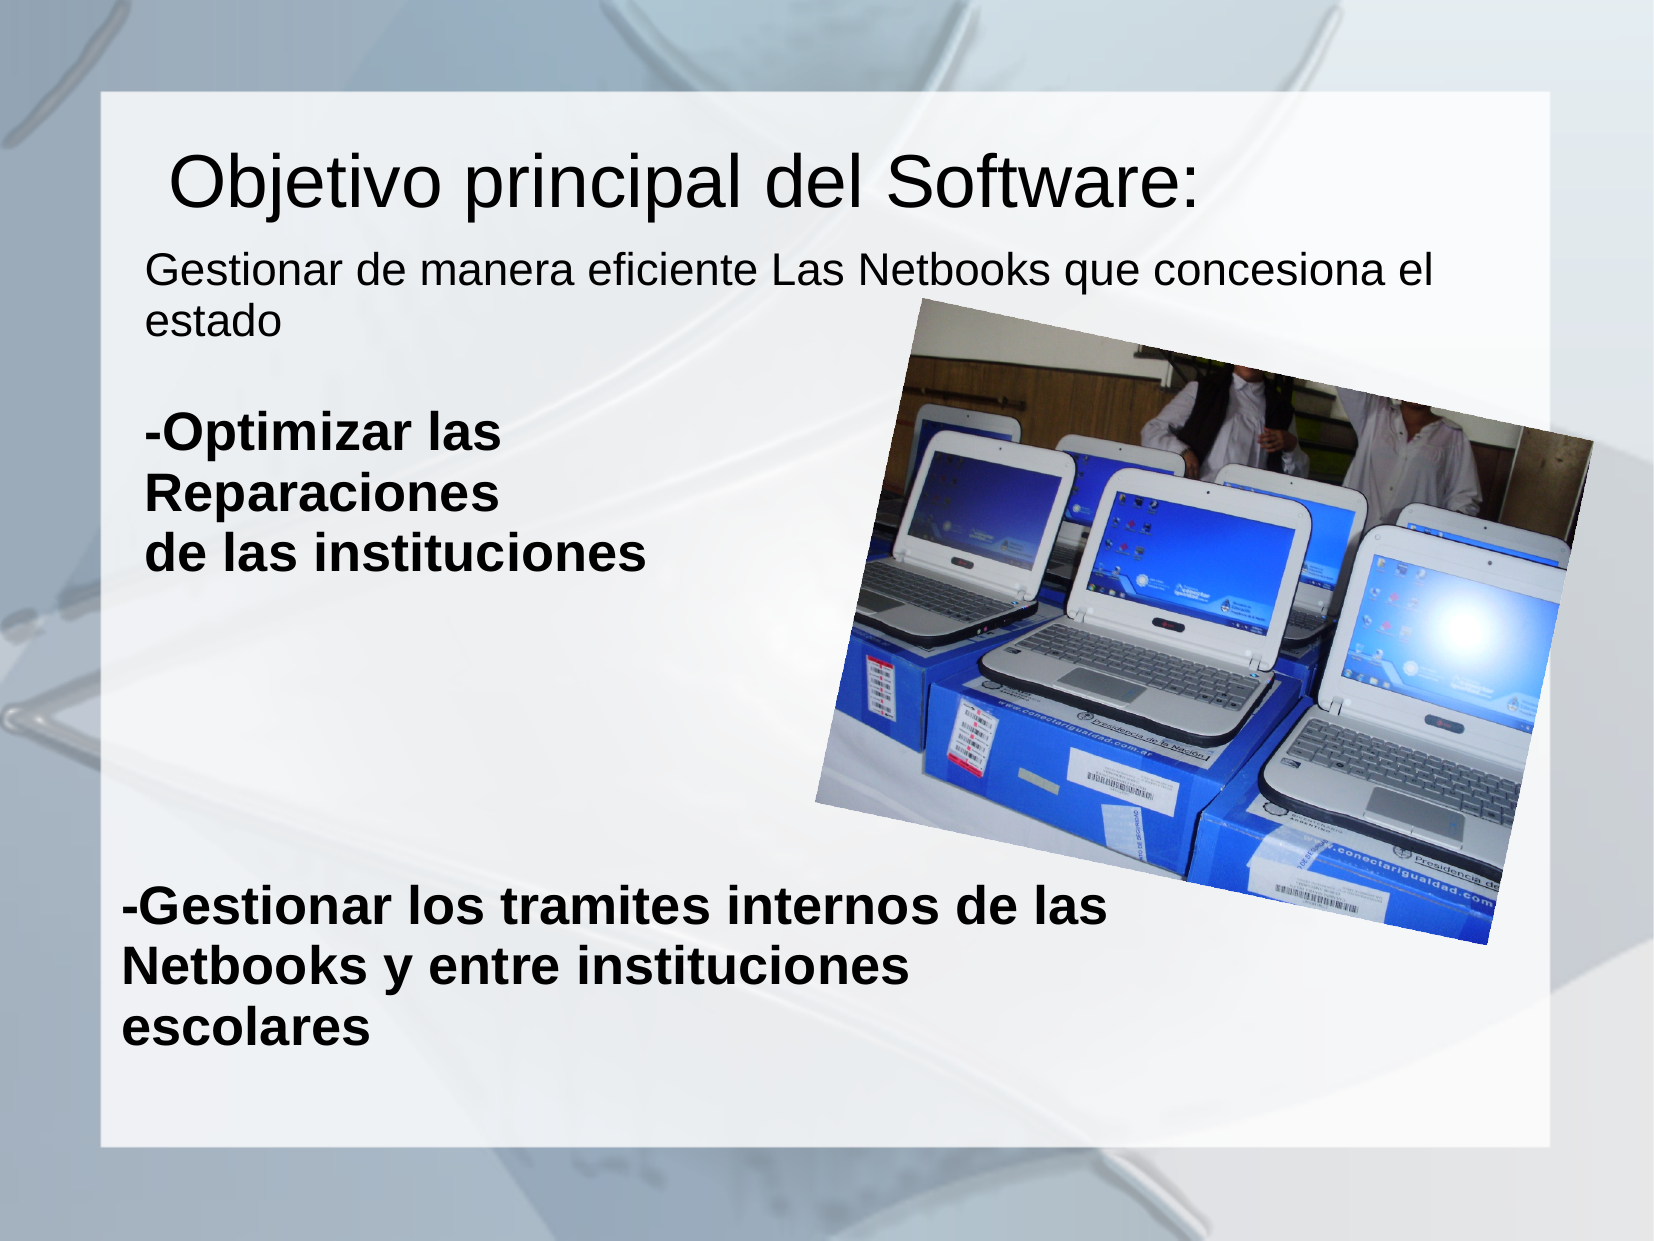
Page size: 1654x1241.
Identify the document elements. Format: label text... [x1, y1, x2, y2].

text_box Objetivo principal del Software: [153, 132, 1359, 231]
picture [0, 0, 1654, 1241]
text_box Gestionar de manera eficiente Las Netbooks que concesiona el estado [129, 236, 1477, 354]
text_box -Gestionar los tramites internos de las Netbooks y entre instituciones escolares [106, 867, 1134, 1134]
text_box -Optimizar las Reparaciones de las instituciones [129, 394, 792, 591]
